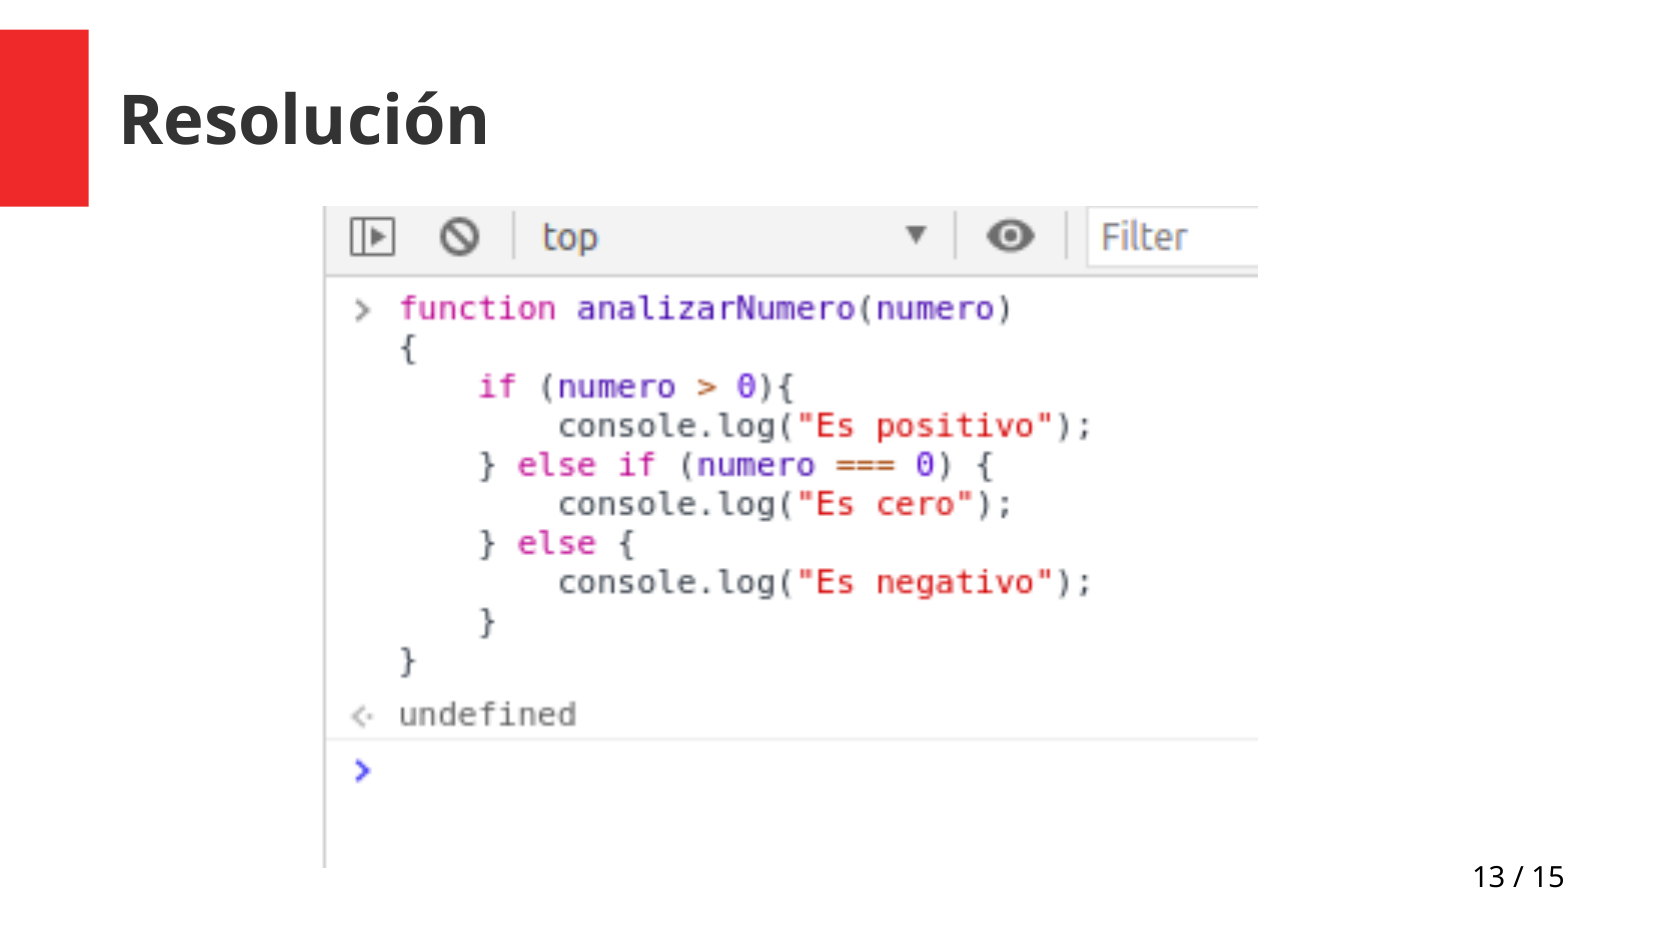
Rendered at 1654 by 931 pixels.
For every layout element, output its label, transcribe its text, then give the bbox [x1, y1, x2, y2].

picture [312, 206, 1258, 868]
title Resolución [118, 29, 1595, 207]
